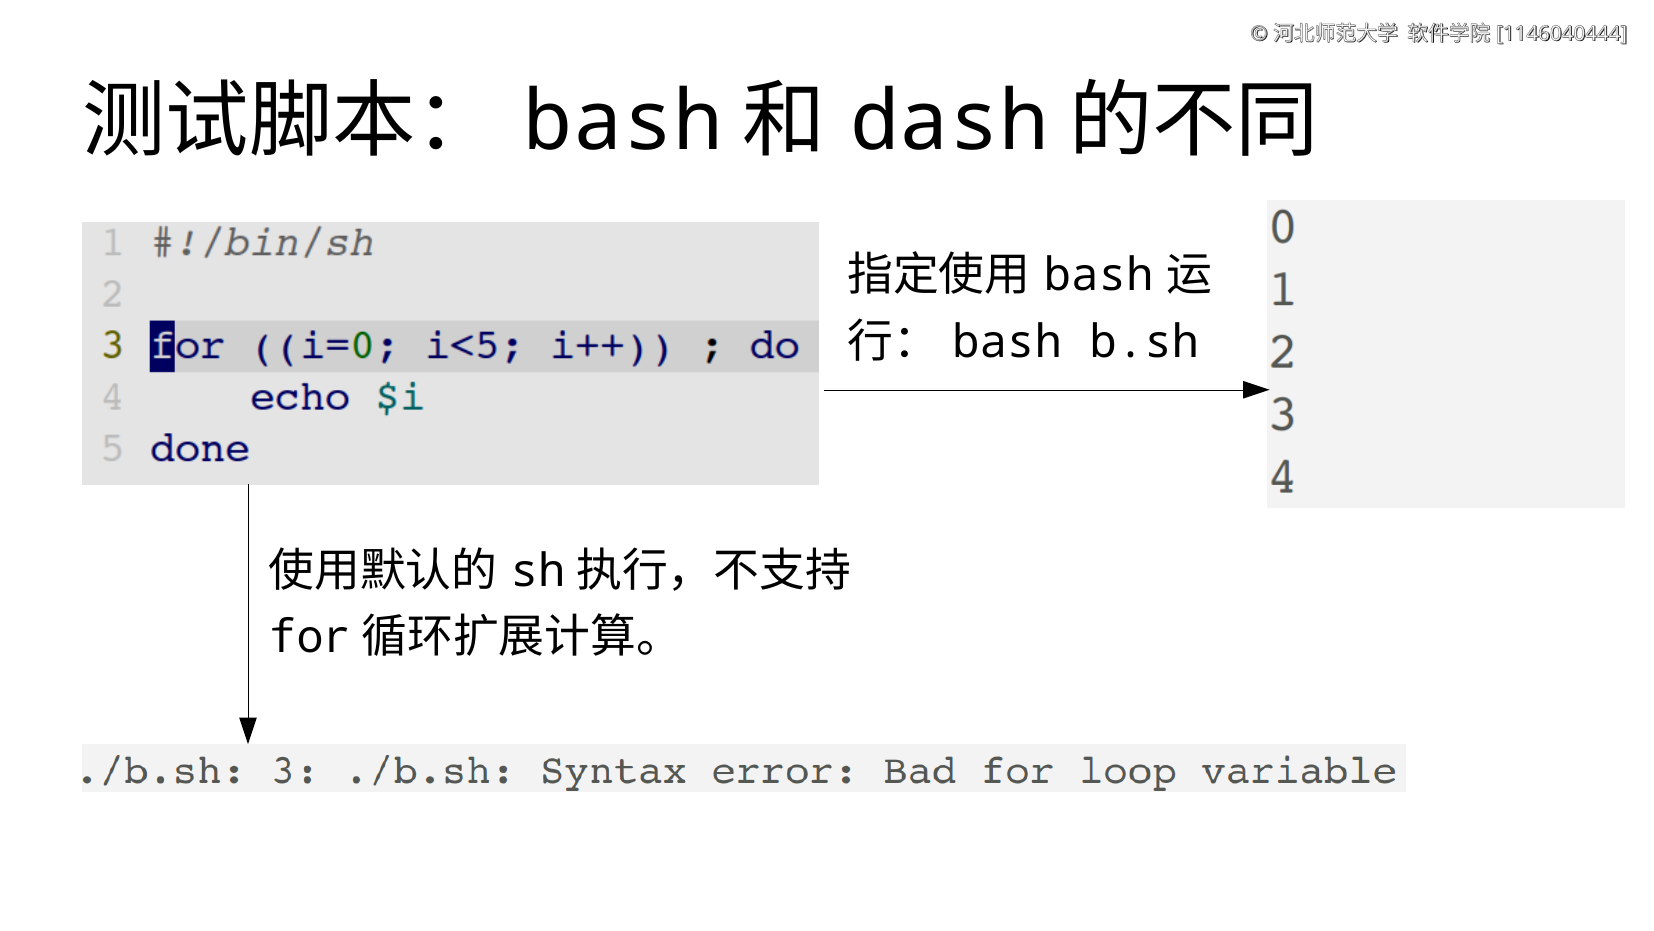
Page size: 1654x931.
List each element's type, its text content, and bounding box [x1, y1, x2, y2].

picture [82, 222, 819, 485]
picture [82, 744, 1406, 792]
text_box 指定使用bash运行：bash b.sh [832, 230, 1235, 381]
title 测试脚本：bash和dash的不同 [82, 37, 1571, 189]
text_box 使用默认的sh执行，不支持for循环扩展计算。 [253, 525, 869, 680]
picture [1267, 200, 1625, 508]
